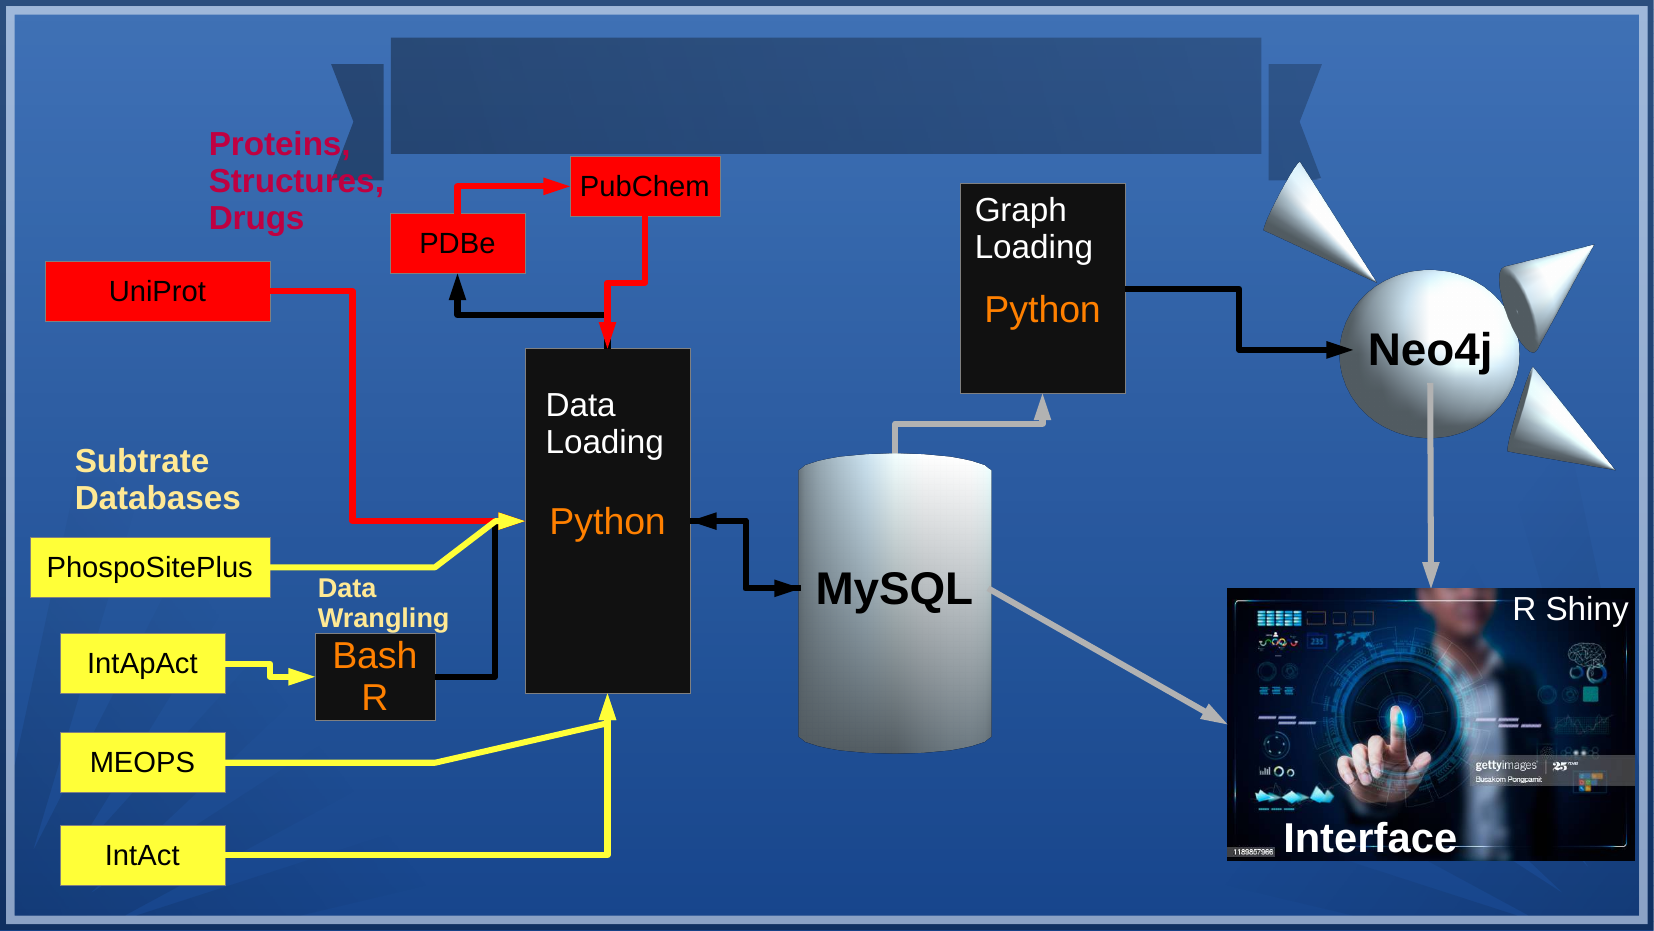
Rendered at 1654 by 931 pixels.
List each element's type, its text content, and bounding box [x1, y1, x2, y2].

text_box UniProt [45, 261, 271, 322]
text_box Interface [1268, 807, 1485, 916]
text_box MEOPS [60, 732, 226, 793]
text_box IntAct [60, 825, 226, 886]
text_box Proteins, Structures, Drugs [194, 117, 420, 244]
text_box PhospoSitePlus [30, 537, 271, 598]
text_box PubChem [570, 156, 721, 217]
picture [1227, 588, 1635, 861]
text_box PDBe [390, 213, 526, 274]
text_box Data Wrangling [303, 565, 529, 641]
text_box Data Loading [530, 378, 681, 469]
text_box Python [525, 348, 691, 694]
text_box IntApAct [60, 633, 226, 694]
text_box Bash R [315, 641, 436, 721]
text_box R Shiny [1479, 582, 1654, 668]
text_box Neo4j [1353, 316, 1508, 383]
text_box Subtrate Databases [60, 435, 286, 525]
text_box Graph Loading [960, 183, 1111, 274]
text_box MySQL [800, 555, 989, 622]
text_box Python [960, 183, 1126, 394]
